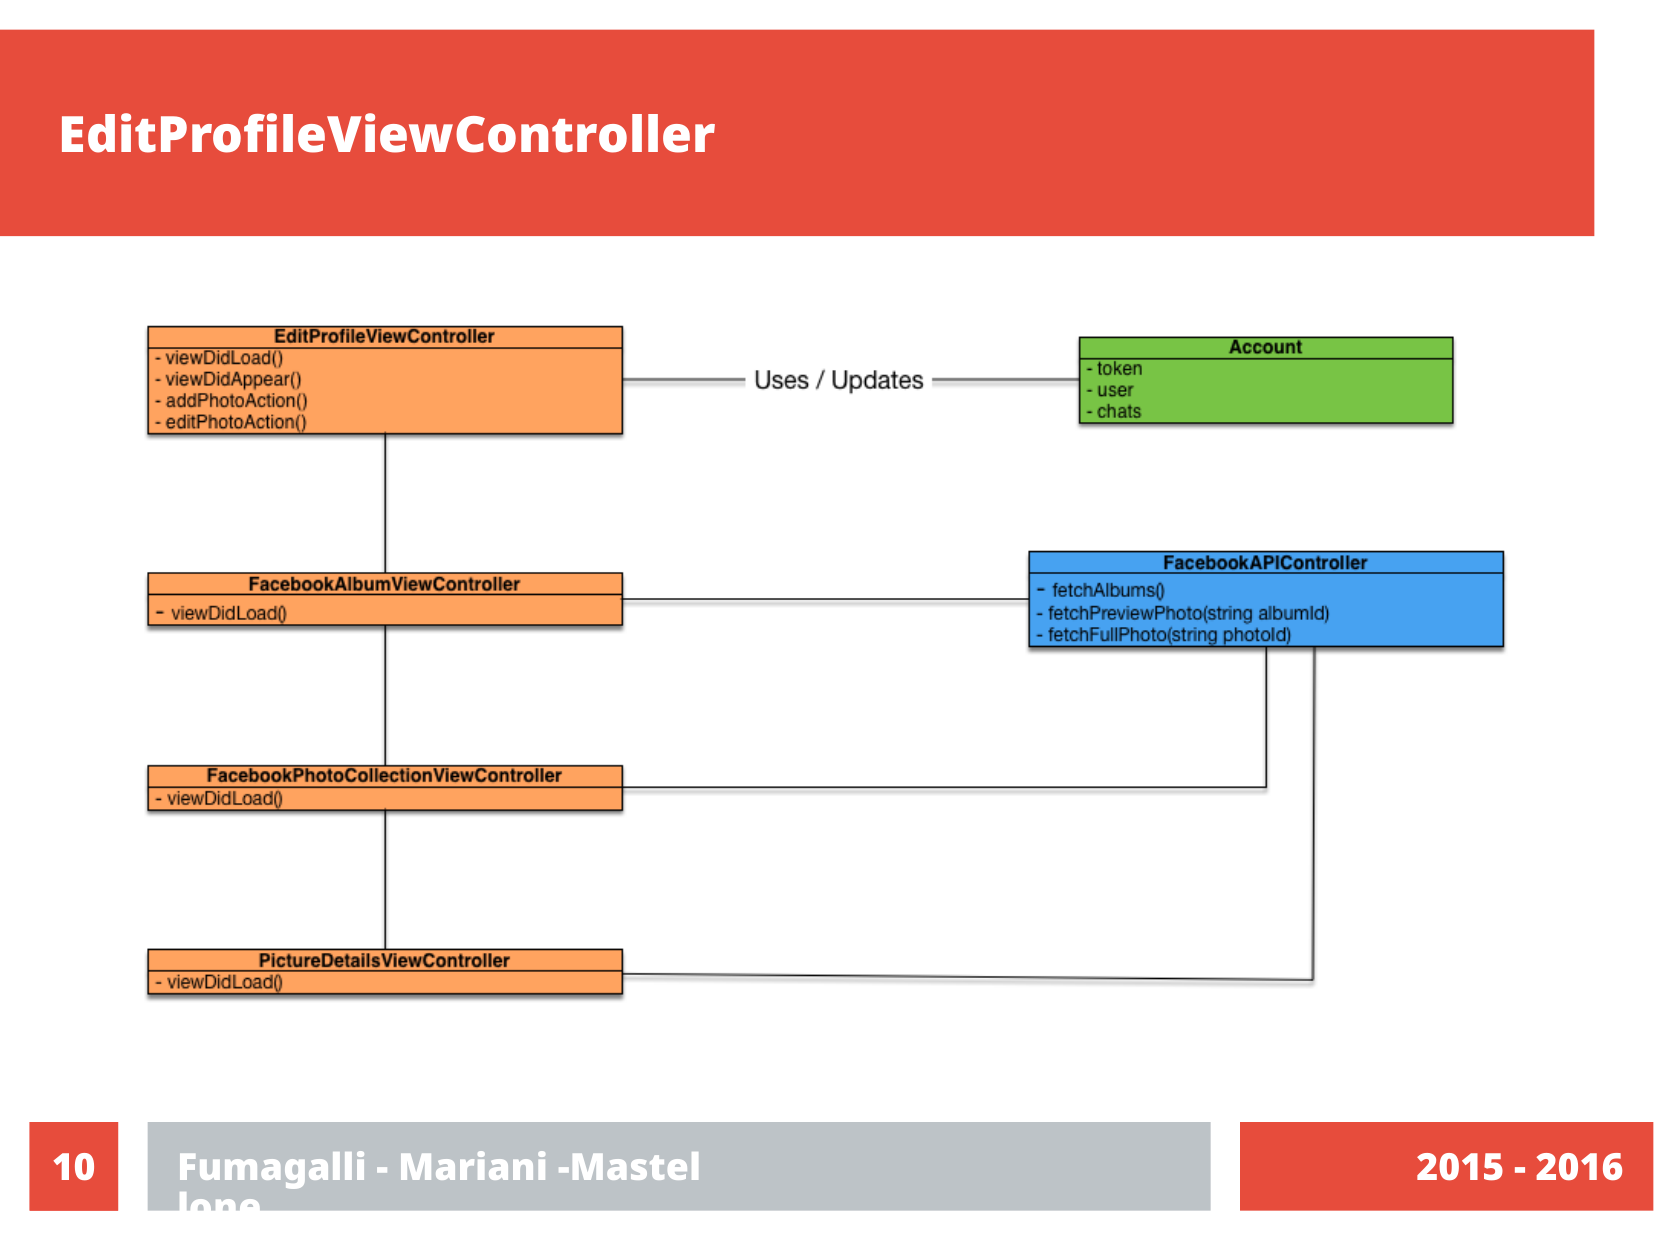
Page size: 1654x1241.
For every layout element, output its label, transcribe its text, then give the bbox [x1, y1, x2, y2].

picture [88, 268, 1613, 1105]
title EditProfileViewController [59, 59, 1595, 207]
